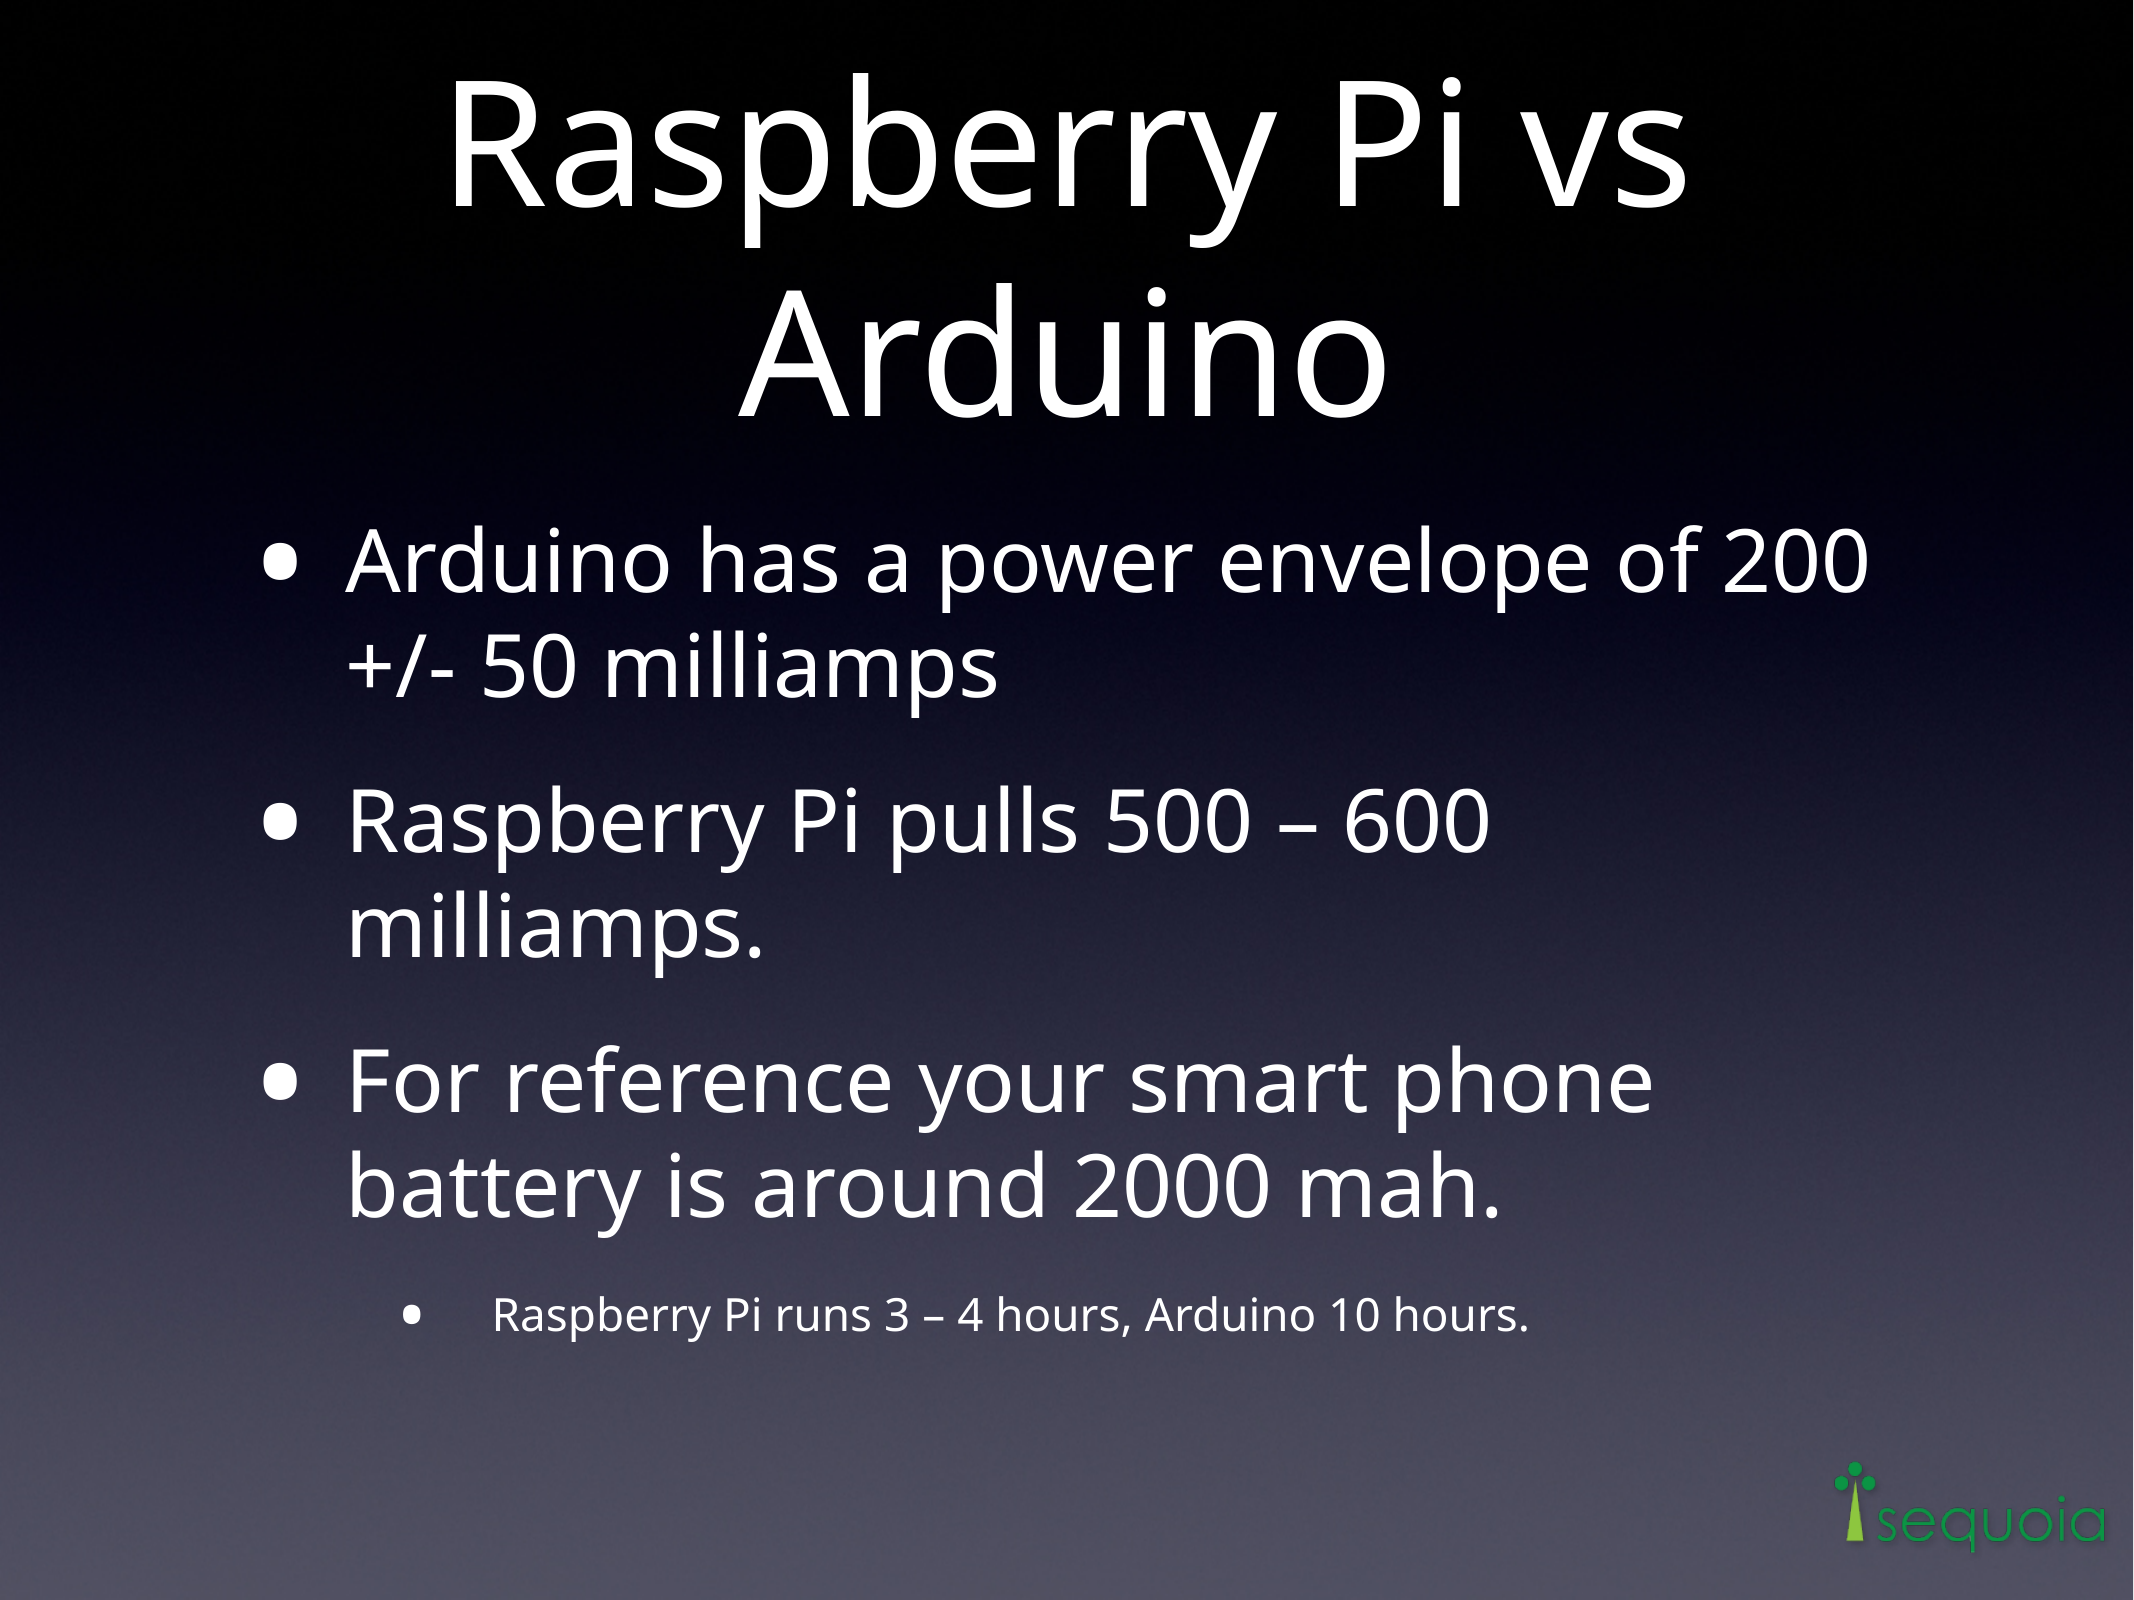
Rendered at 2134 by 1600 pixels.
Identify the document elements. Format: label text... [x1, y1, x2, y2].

subtitle Arduino has a power envelope of 200 +/- 50 milliamps Raspberry Pi pulls 500 – 600 milliamps. For reference your smart phone battery is around 2000 mah. Raspberry Pi runs 3 – 4 hours, Arduino 10 hours. [208, 454, 1925, 1392]
picture [0, 0, 2134, 1600]
title Raspberry Pi vs Arduino [208, 23, 1925, 454]
